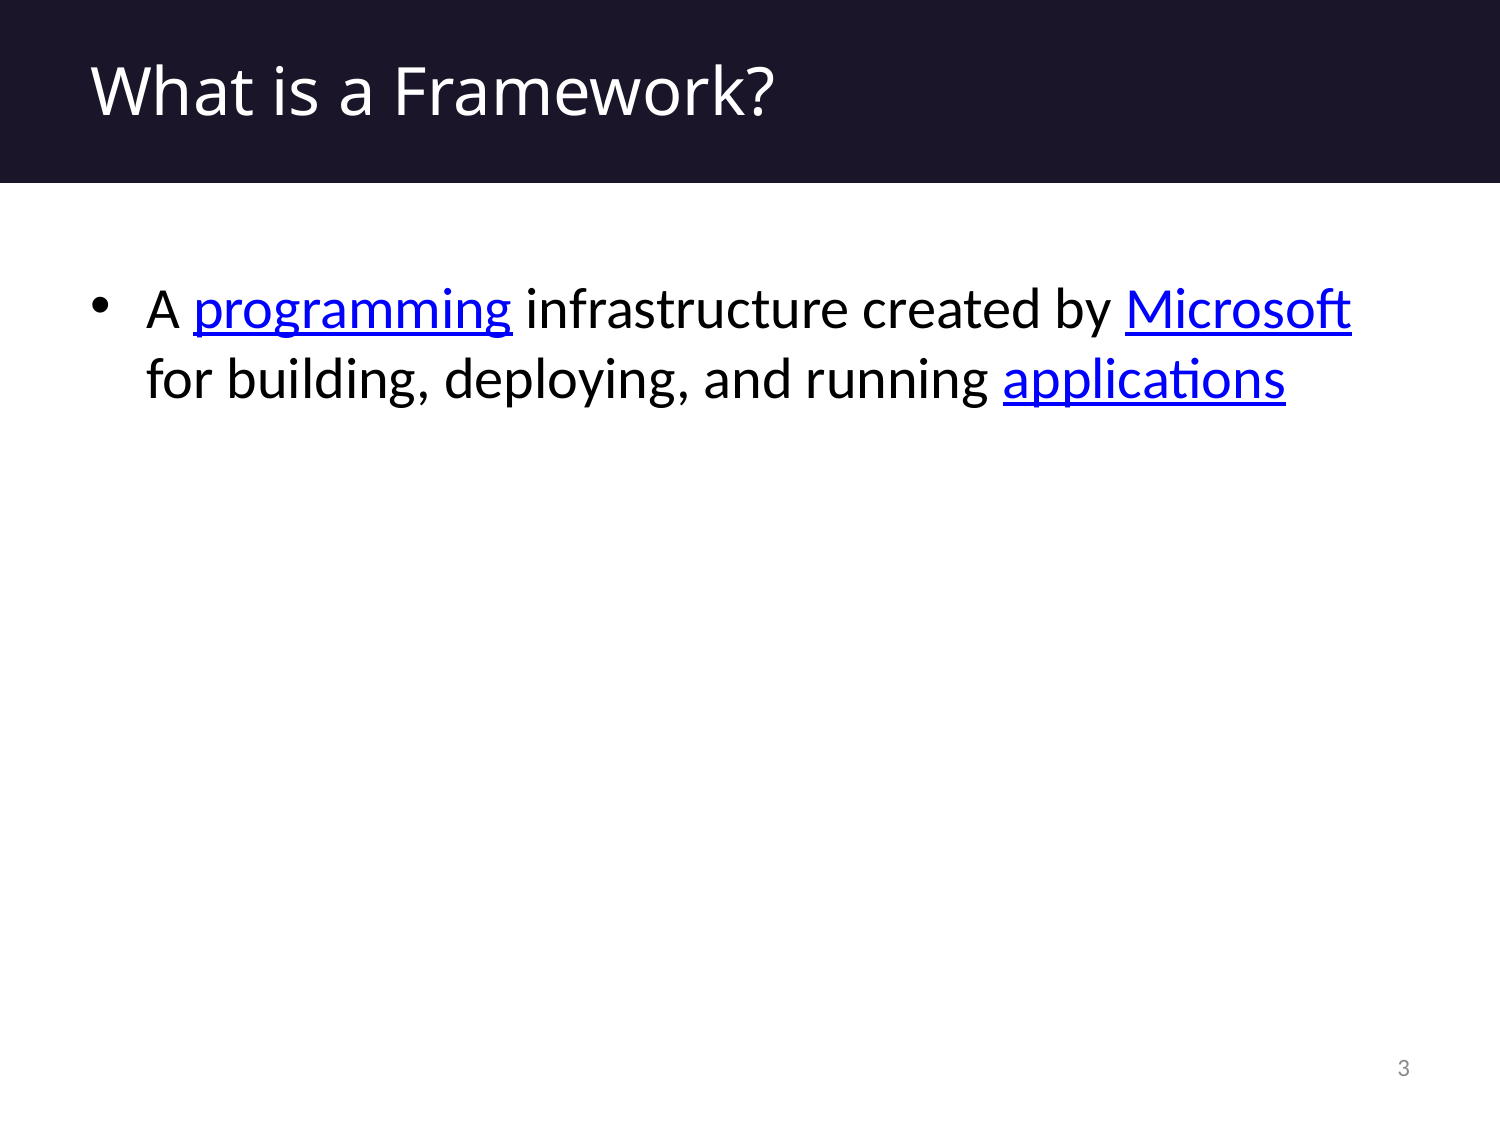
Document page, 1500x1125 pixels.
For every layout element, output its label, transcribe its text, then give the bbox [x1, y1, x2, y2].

slide_number <number> [1074, 1037, 1425, 1097]
title What is a Framework? [75, 0, 1425, 183]
list A programming infrastructure created by Microsoft for building, deploying, and running applications [75, 262, 1425, 1005]
